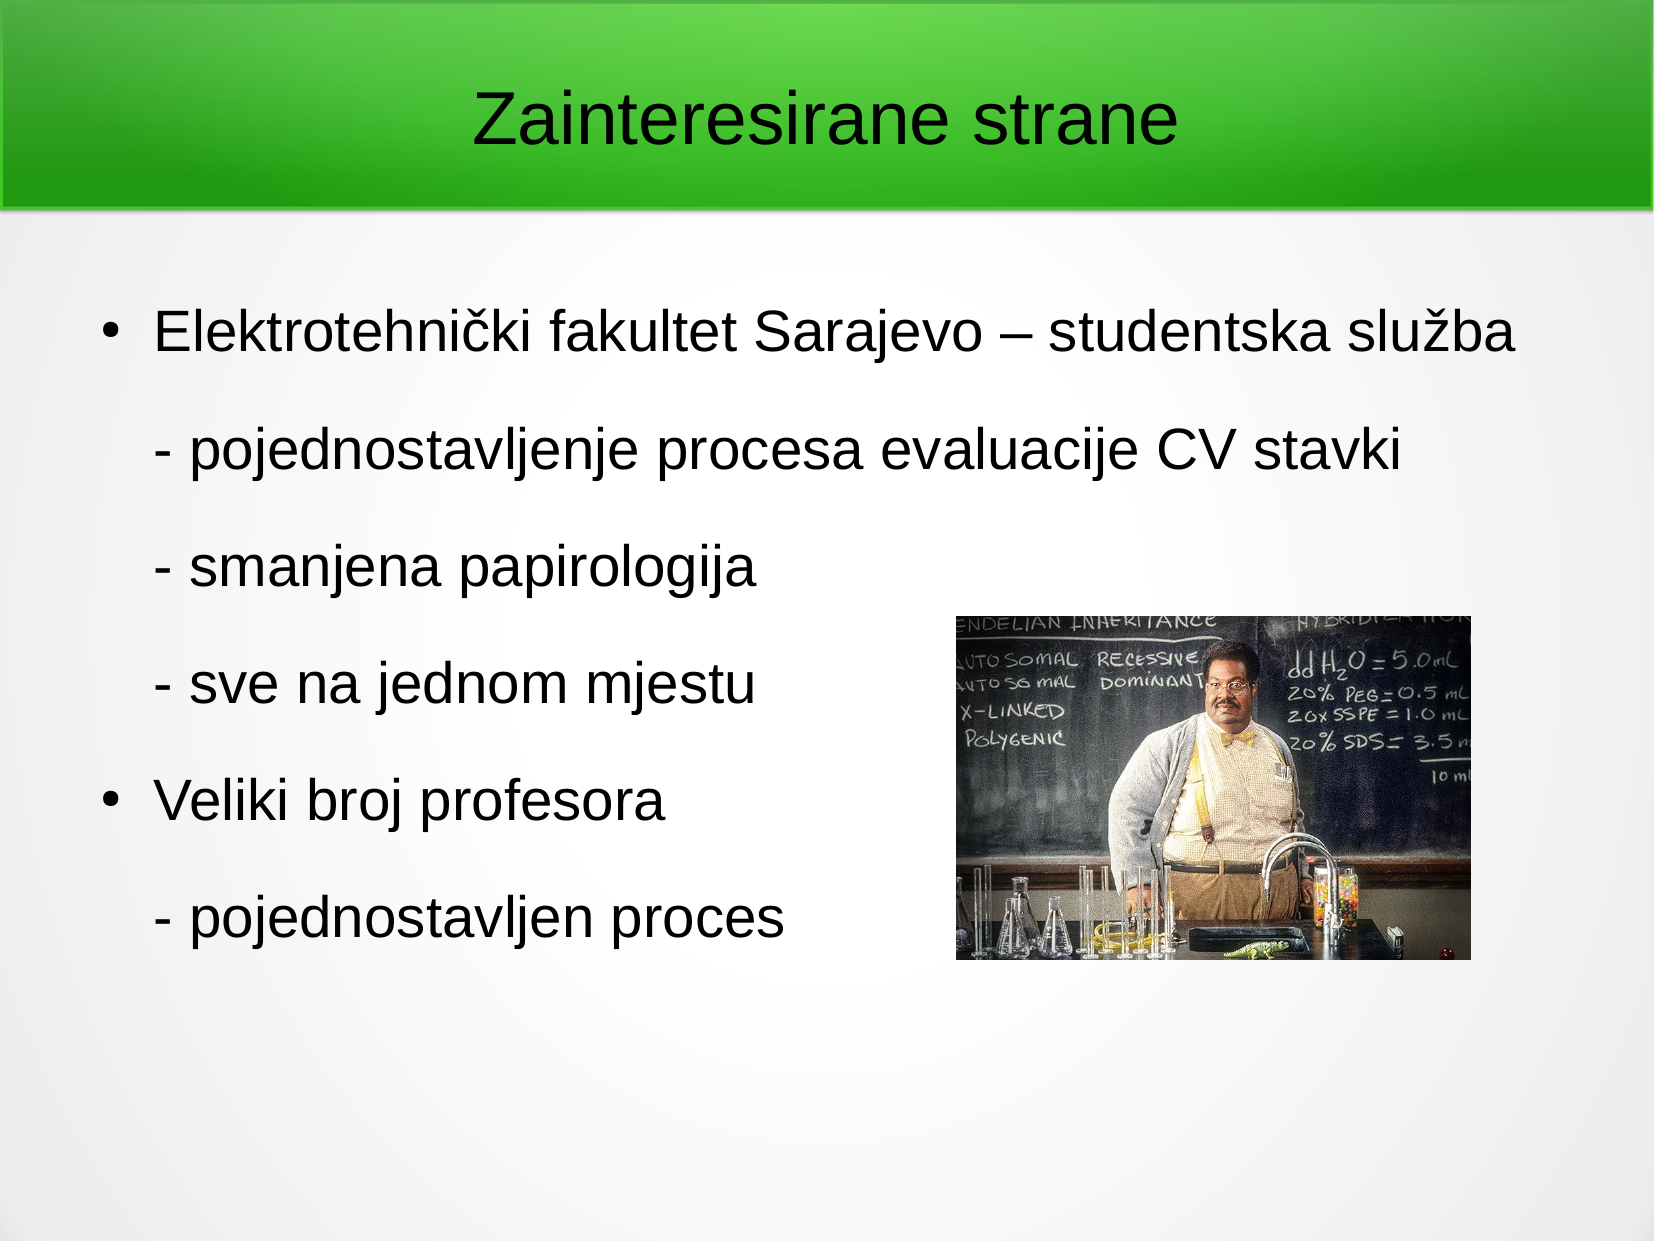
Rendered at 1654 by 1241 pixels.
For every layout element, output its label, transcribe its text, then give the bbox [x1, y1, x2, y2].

list Elektrotehnički fakultet Sarajevo – studentska služba - pojednostavljenje procesa evaluacije CV stavki - smanjena papirologija - sve na jednom mjestu Veliki broj profesora - pojednostavljen proces [82, 299, 1571, 1019]
title Zainteresirane strane [82, 47, 1571, 189]
picture [956, 616, 1471, 961]
